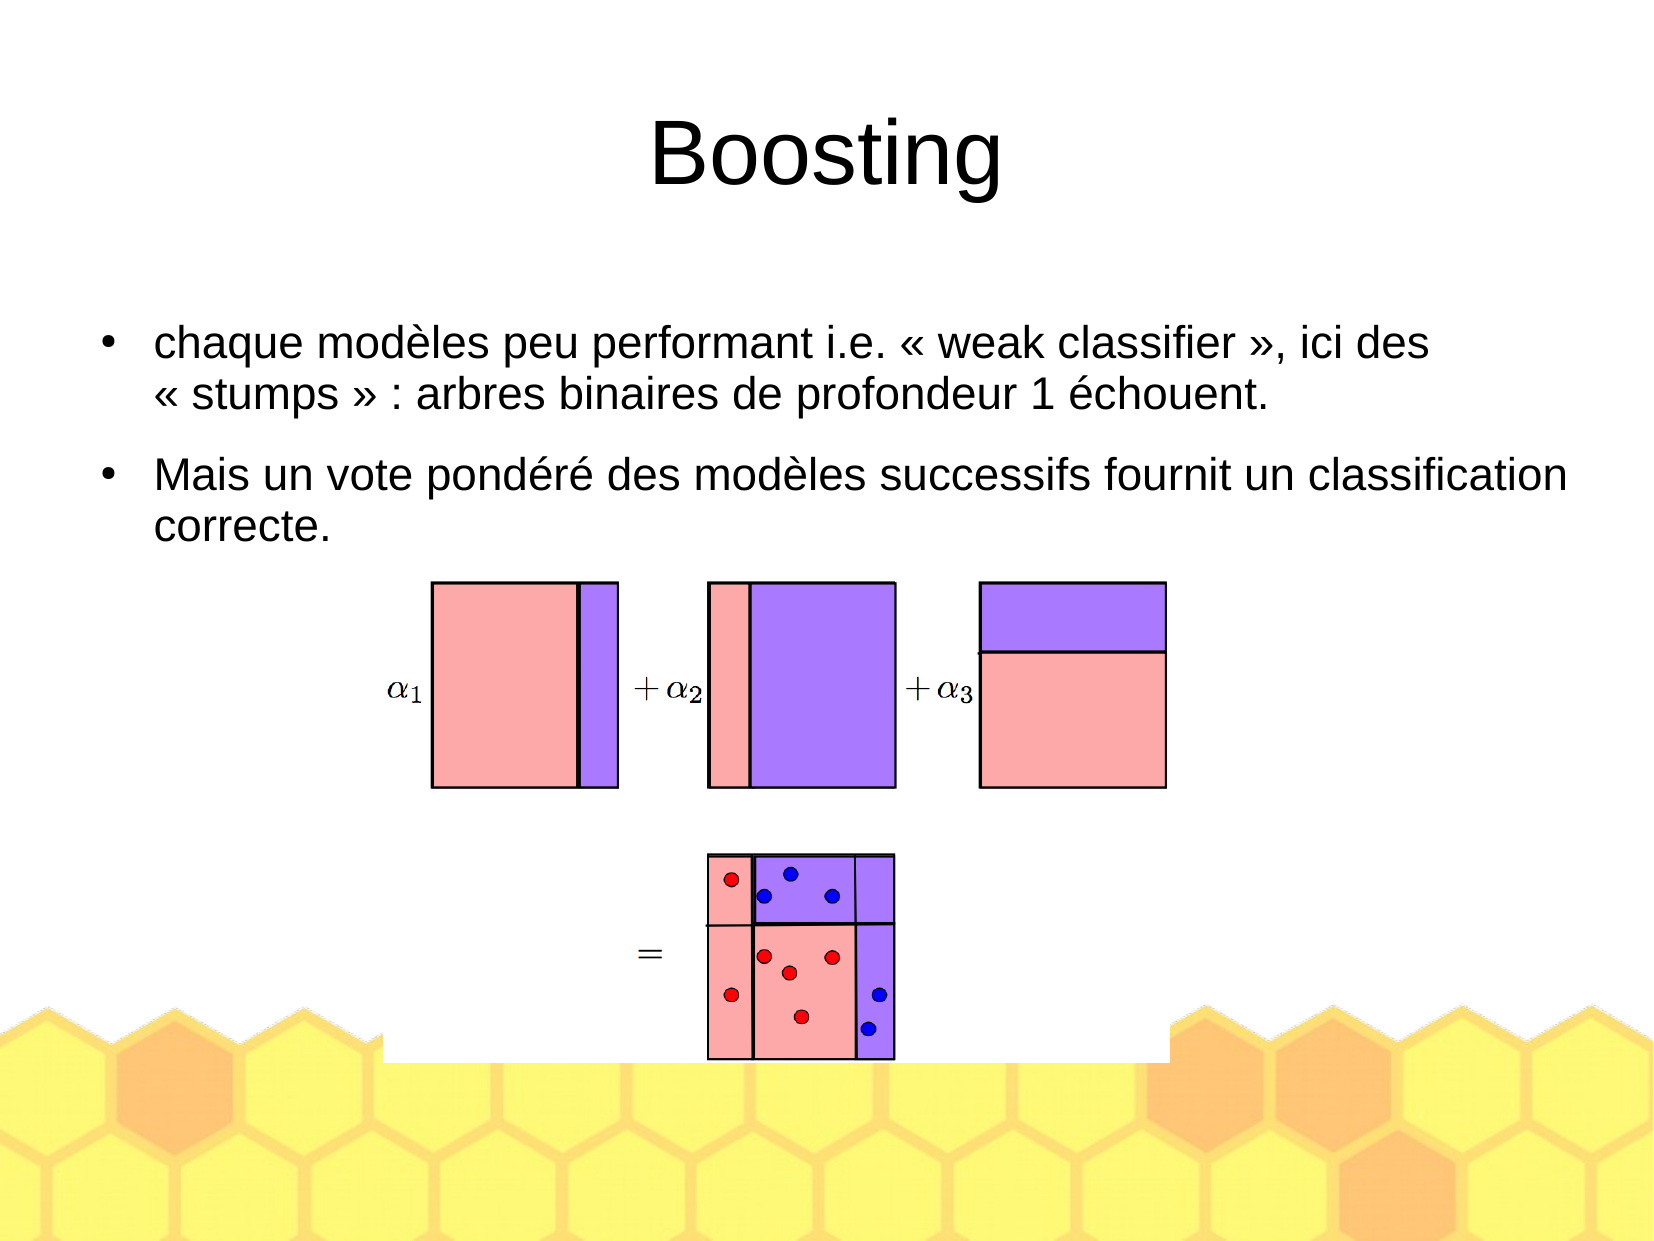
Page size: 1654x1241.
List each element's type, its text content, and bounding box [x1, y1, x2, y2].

list chaque modèles peu performant i.e. « weak classifier », ici des « stumps » : arbres binaires de profondeur 1 échouent. Mais un vote pondéré des modèles successifs fournit un classification correcte. [82, 236, 1571, 956]
title Boosting [82, 49, 1571, 236]
picture [0, 578, 1654, 1241]
